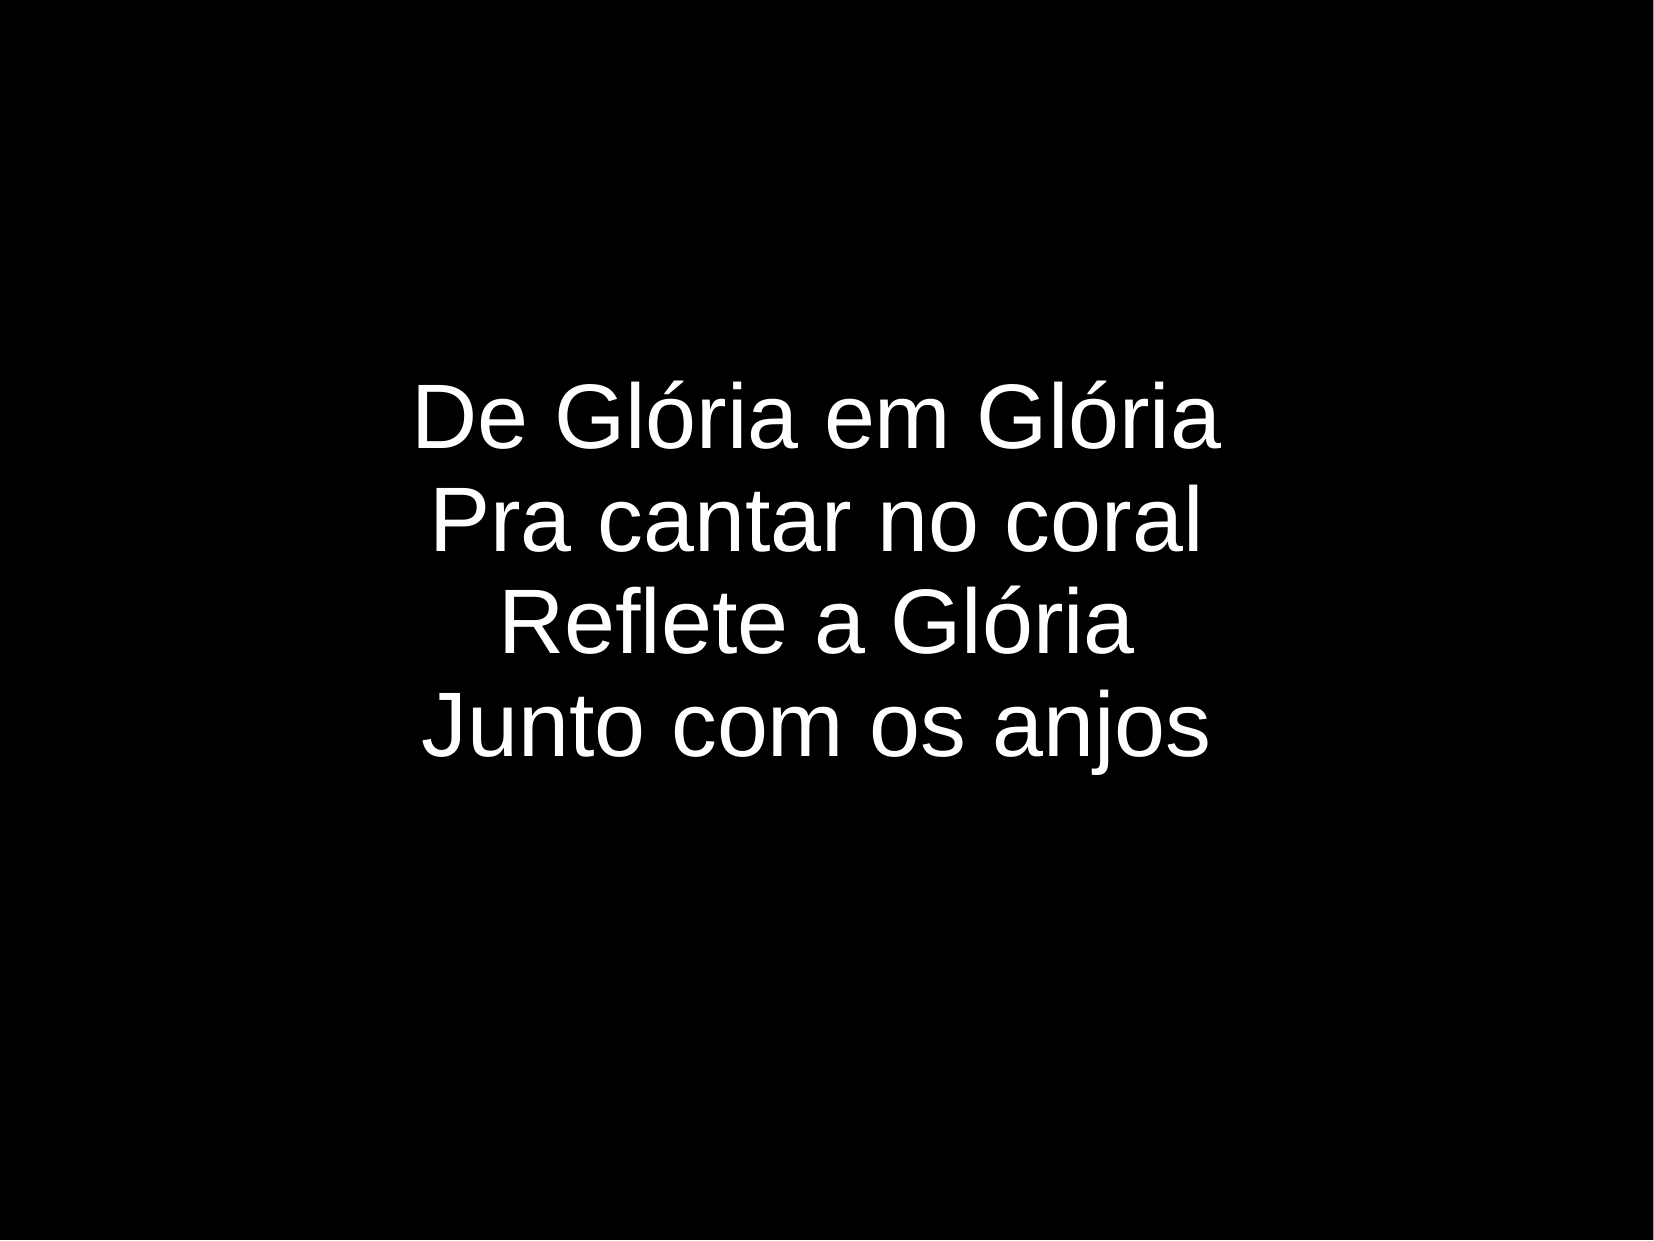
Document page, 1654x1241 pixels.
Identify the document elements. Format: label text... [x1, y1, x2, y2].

text_box De Glória em Glória Pra cantar no coral Reflete a Glória Junto com os anjos [19, 358, 1615, 785]
